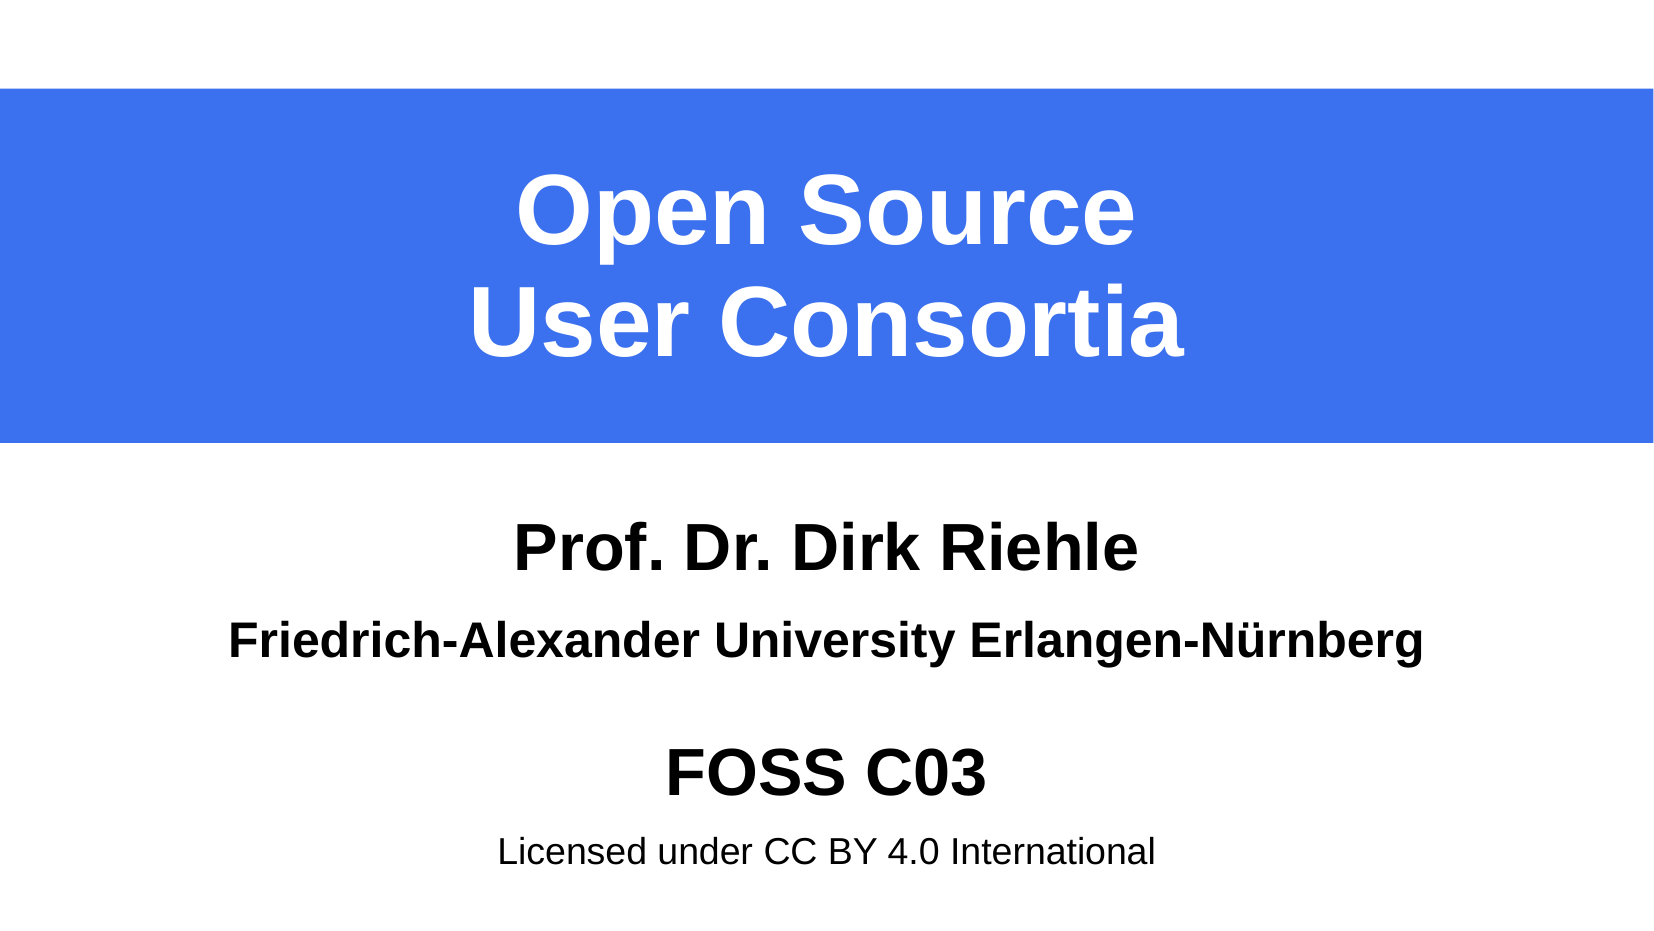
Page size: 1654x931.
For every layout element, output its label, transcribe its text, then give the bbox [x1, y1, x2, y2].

subtitle Prof. Dr. Dirk Riehle Friedrich-Alexander University Erlangen-Nürnberg FOSS C03 Licensed under CC BY 4.0 International [29, 472, 1625, 886]
title Open Source User Consortia [0, 88, 1654, 443]
